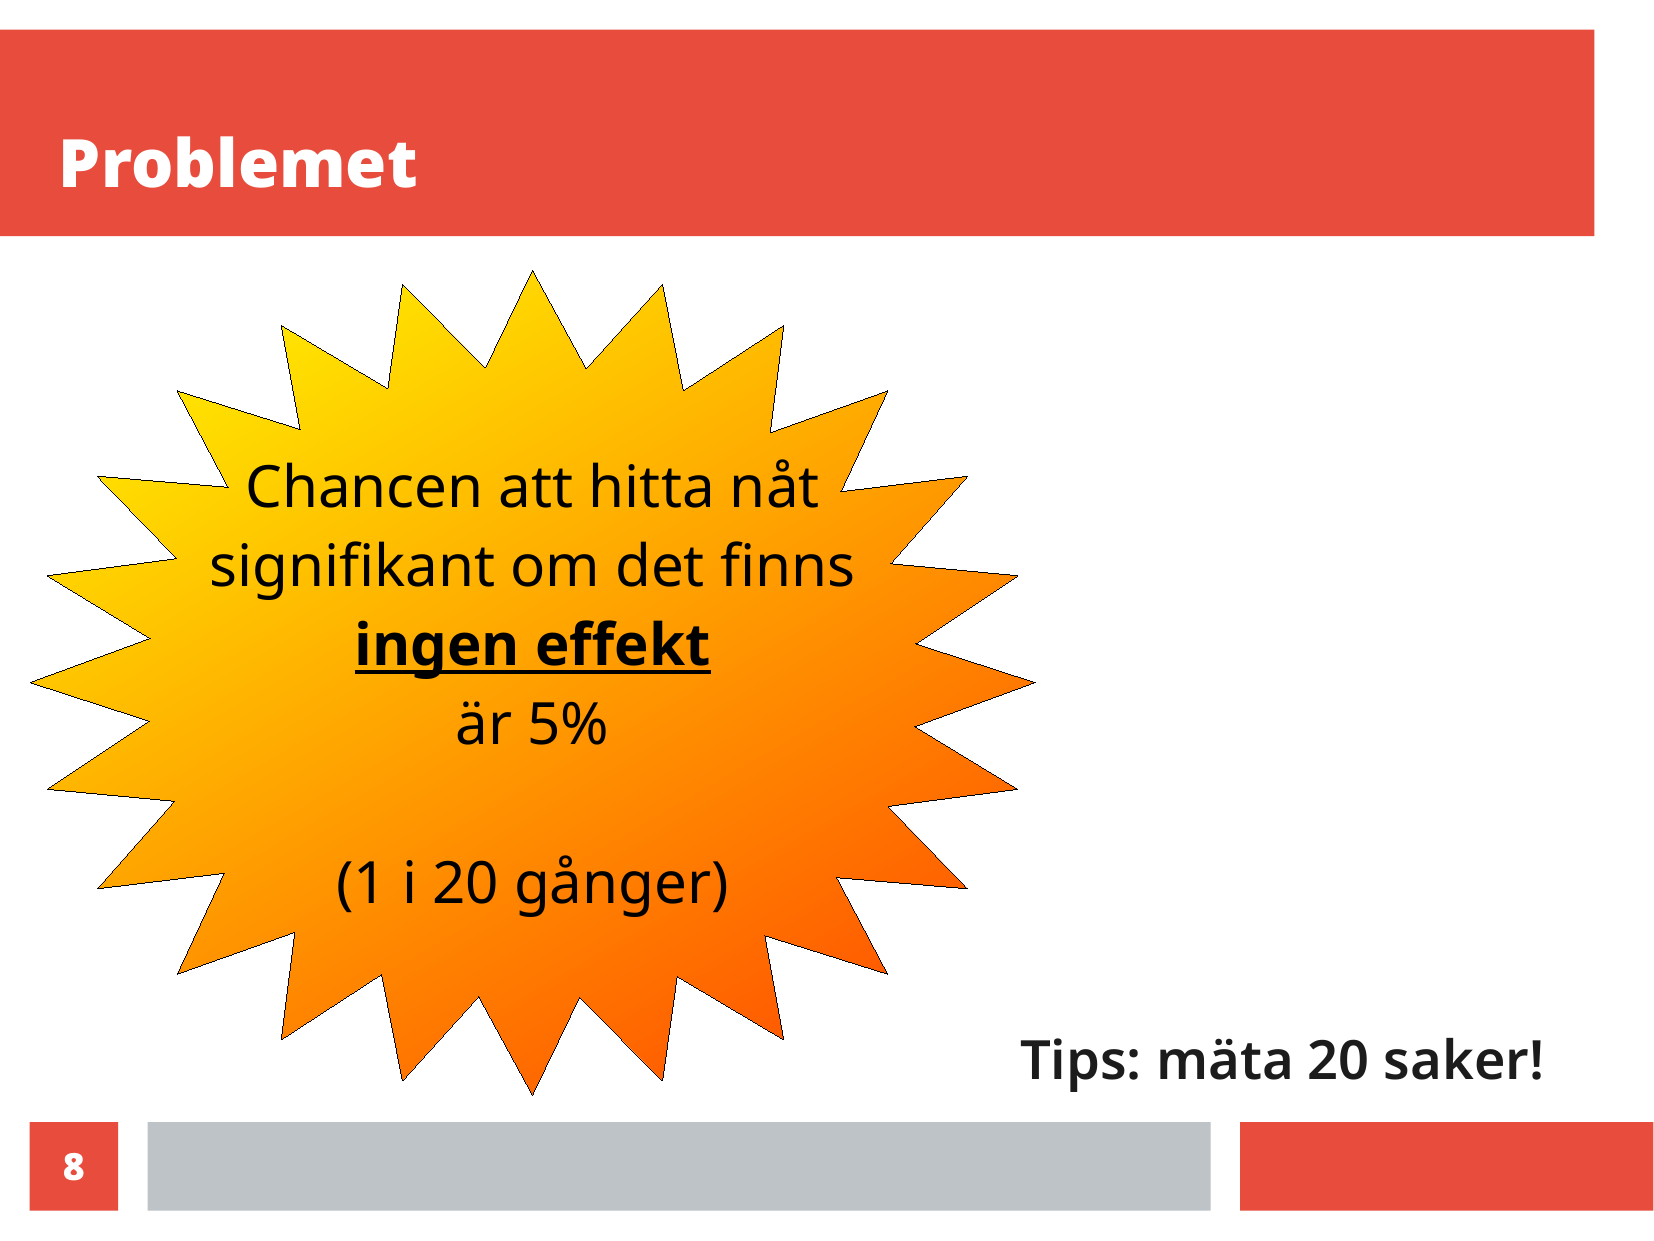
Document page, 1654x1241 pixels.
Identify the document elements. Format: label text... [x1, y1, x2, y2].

text_box Chancen att hitta nåt signifikant om det finns ingen effekt är 5% (1 i 20 gånger) [30, 270, 1036, 1096]
title Problemet [59, 59, 1595, 207]
list Tips: mäta 20 saker! [1020, 1021, 1621, 1102]
